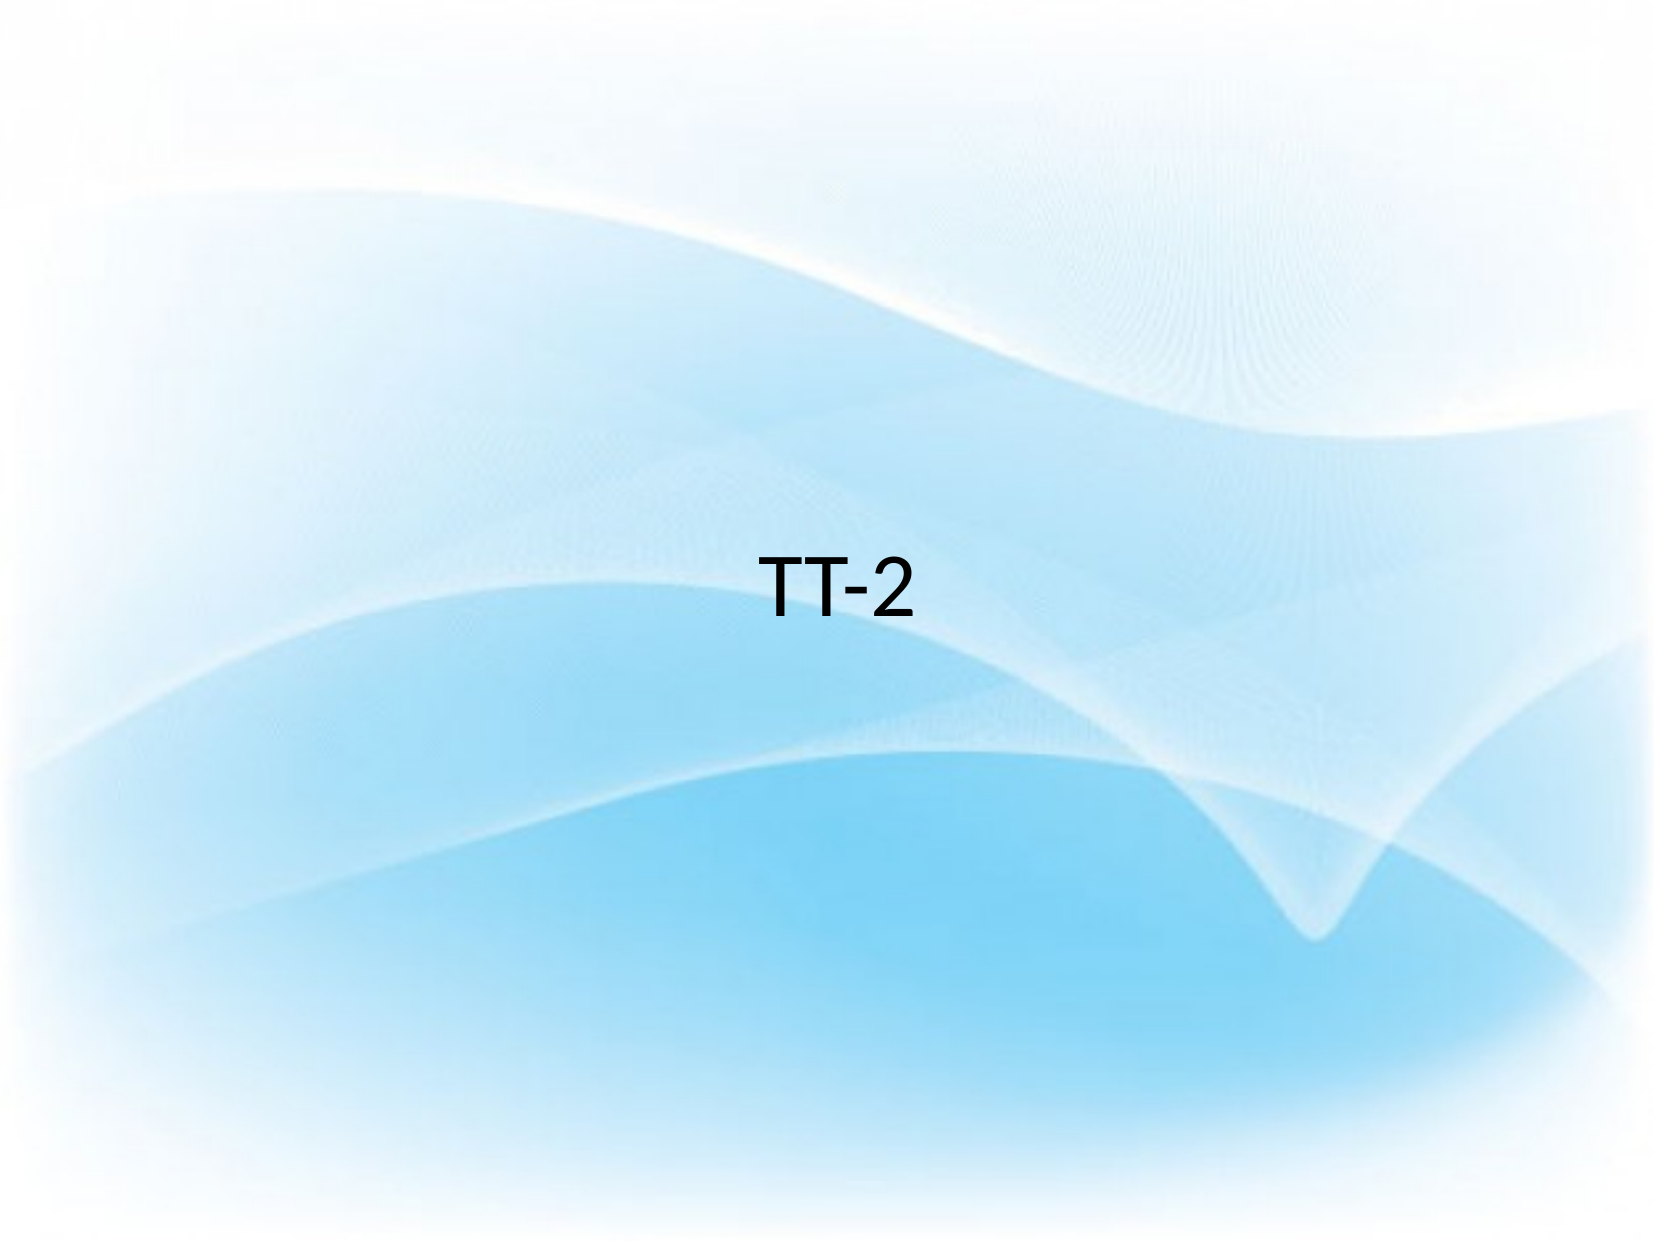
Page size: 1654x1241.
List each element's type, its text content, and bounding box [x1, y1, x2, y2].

picture [0, 0, 1654, 1241]
title TT-2 [93, 476, 1582, 684]
